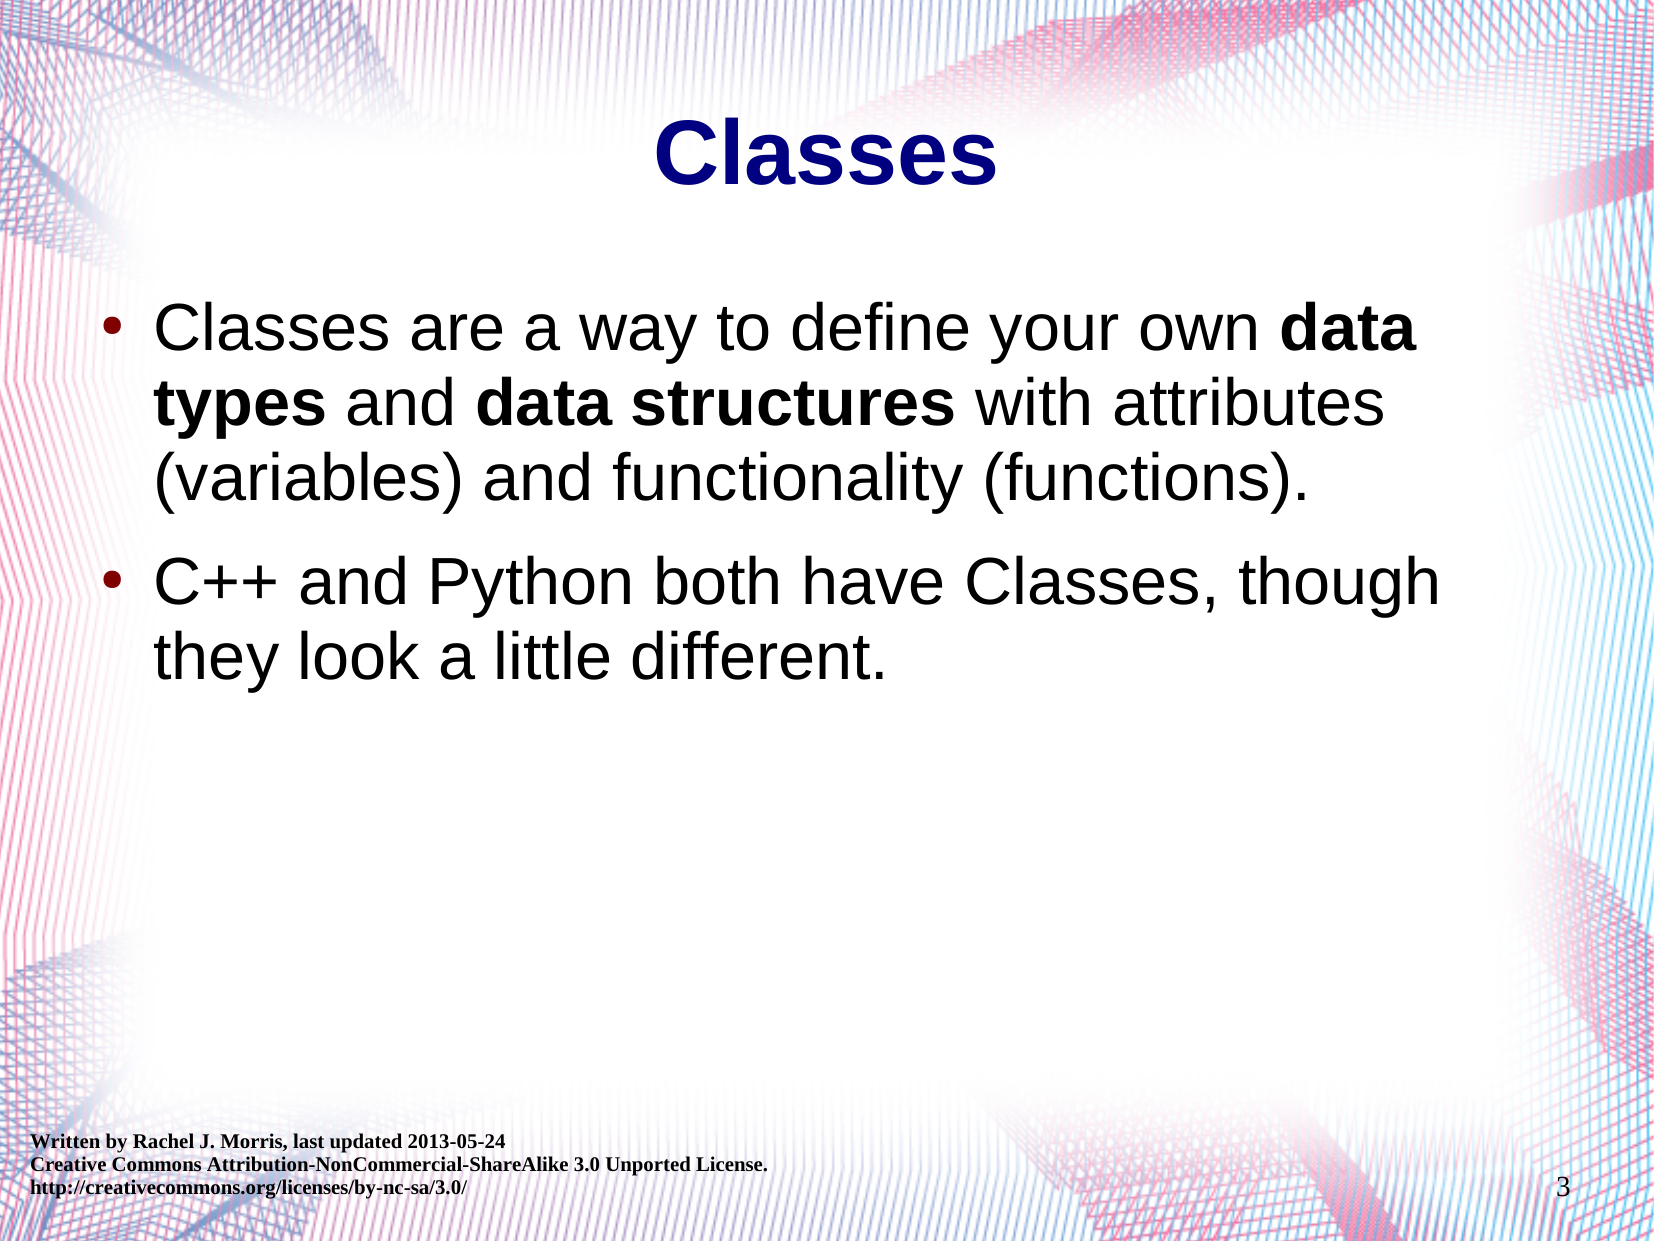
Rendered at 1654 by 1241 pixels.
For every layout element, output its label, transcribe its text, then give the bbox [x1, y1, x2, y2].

picture [0, 0, 1654, 1241]
title Classes [82, 49, 1571, 257]
list Classes are a way to define your own data types and data structures with attributes (variables) and functionality (functions). C++ and Python both have Classes, though they look a little different. [82, 290, 1571, 1010]
